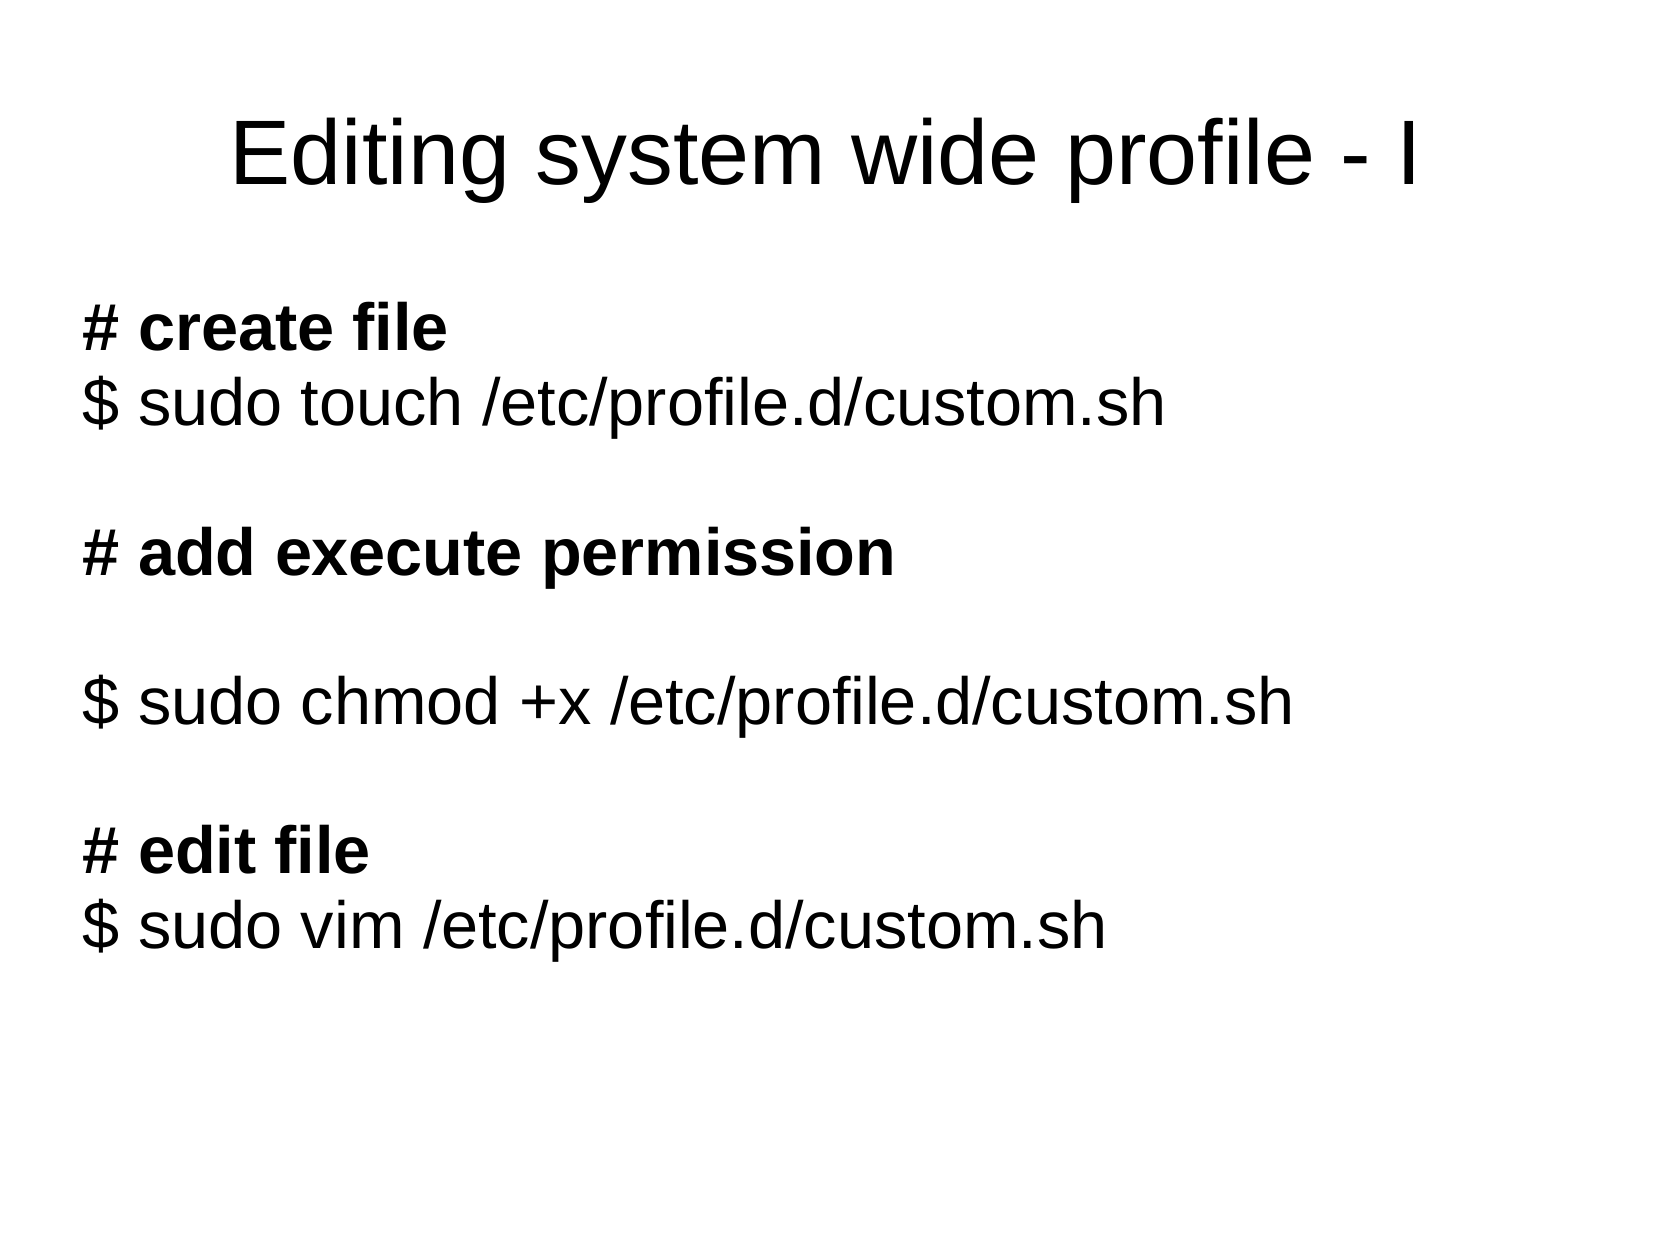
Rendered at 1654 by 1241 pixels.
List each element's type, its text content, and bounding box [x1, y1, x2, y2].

subtitle # create file $ sudo touch /etc/profile.d/custom.sh # add execute permission $ sudo chmod +x /etc/profile.d/custom.sh # edit file $ sudo vim /etc/profile.d/custom.sh [82, 290, 1571, 1010]
title Editing system wide profile - I [82, 49, 1571, 257]
